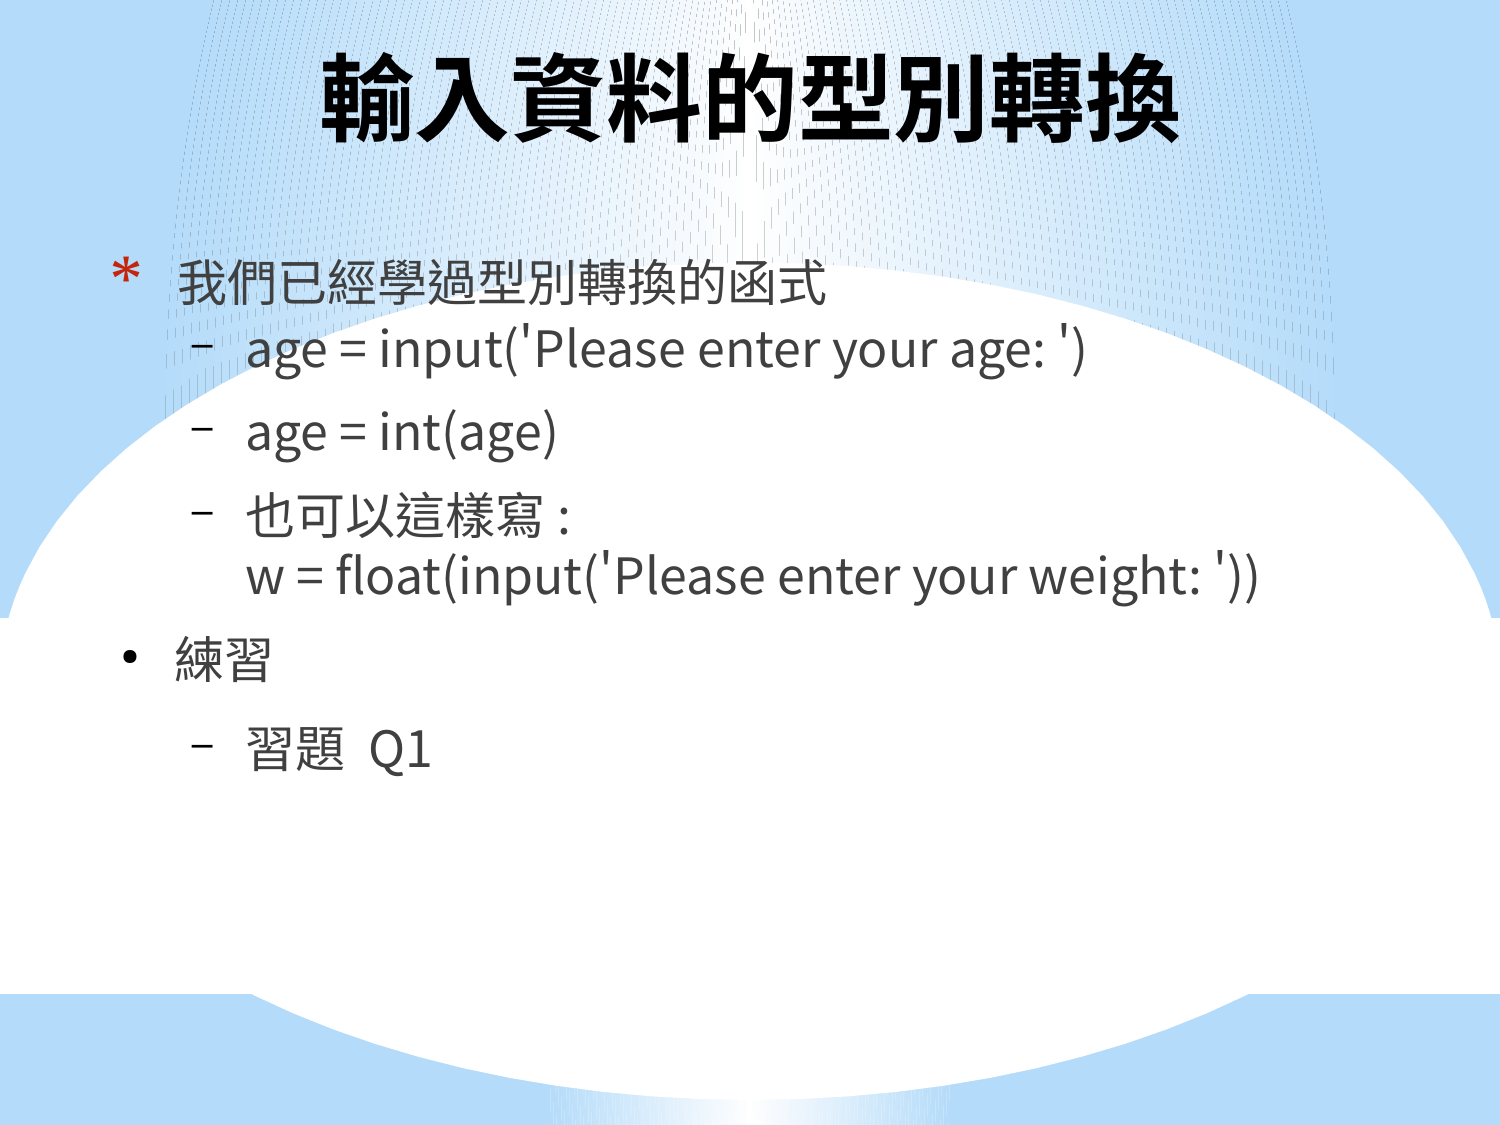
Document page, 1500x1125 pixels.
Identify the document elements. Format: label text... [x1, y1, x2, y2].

list 我們已經學過型別轉換的函式 age = input('Please enter your age: ') age = int(age) 也可以這樣寫: w = float(input('Please enter your weight: ')) 練習 習題 Q1 [88, 243, 1400, 1047]
title 輸入資料的型別轉換 [0, 30, 1500, 219]
